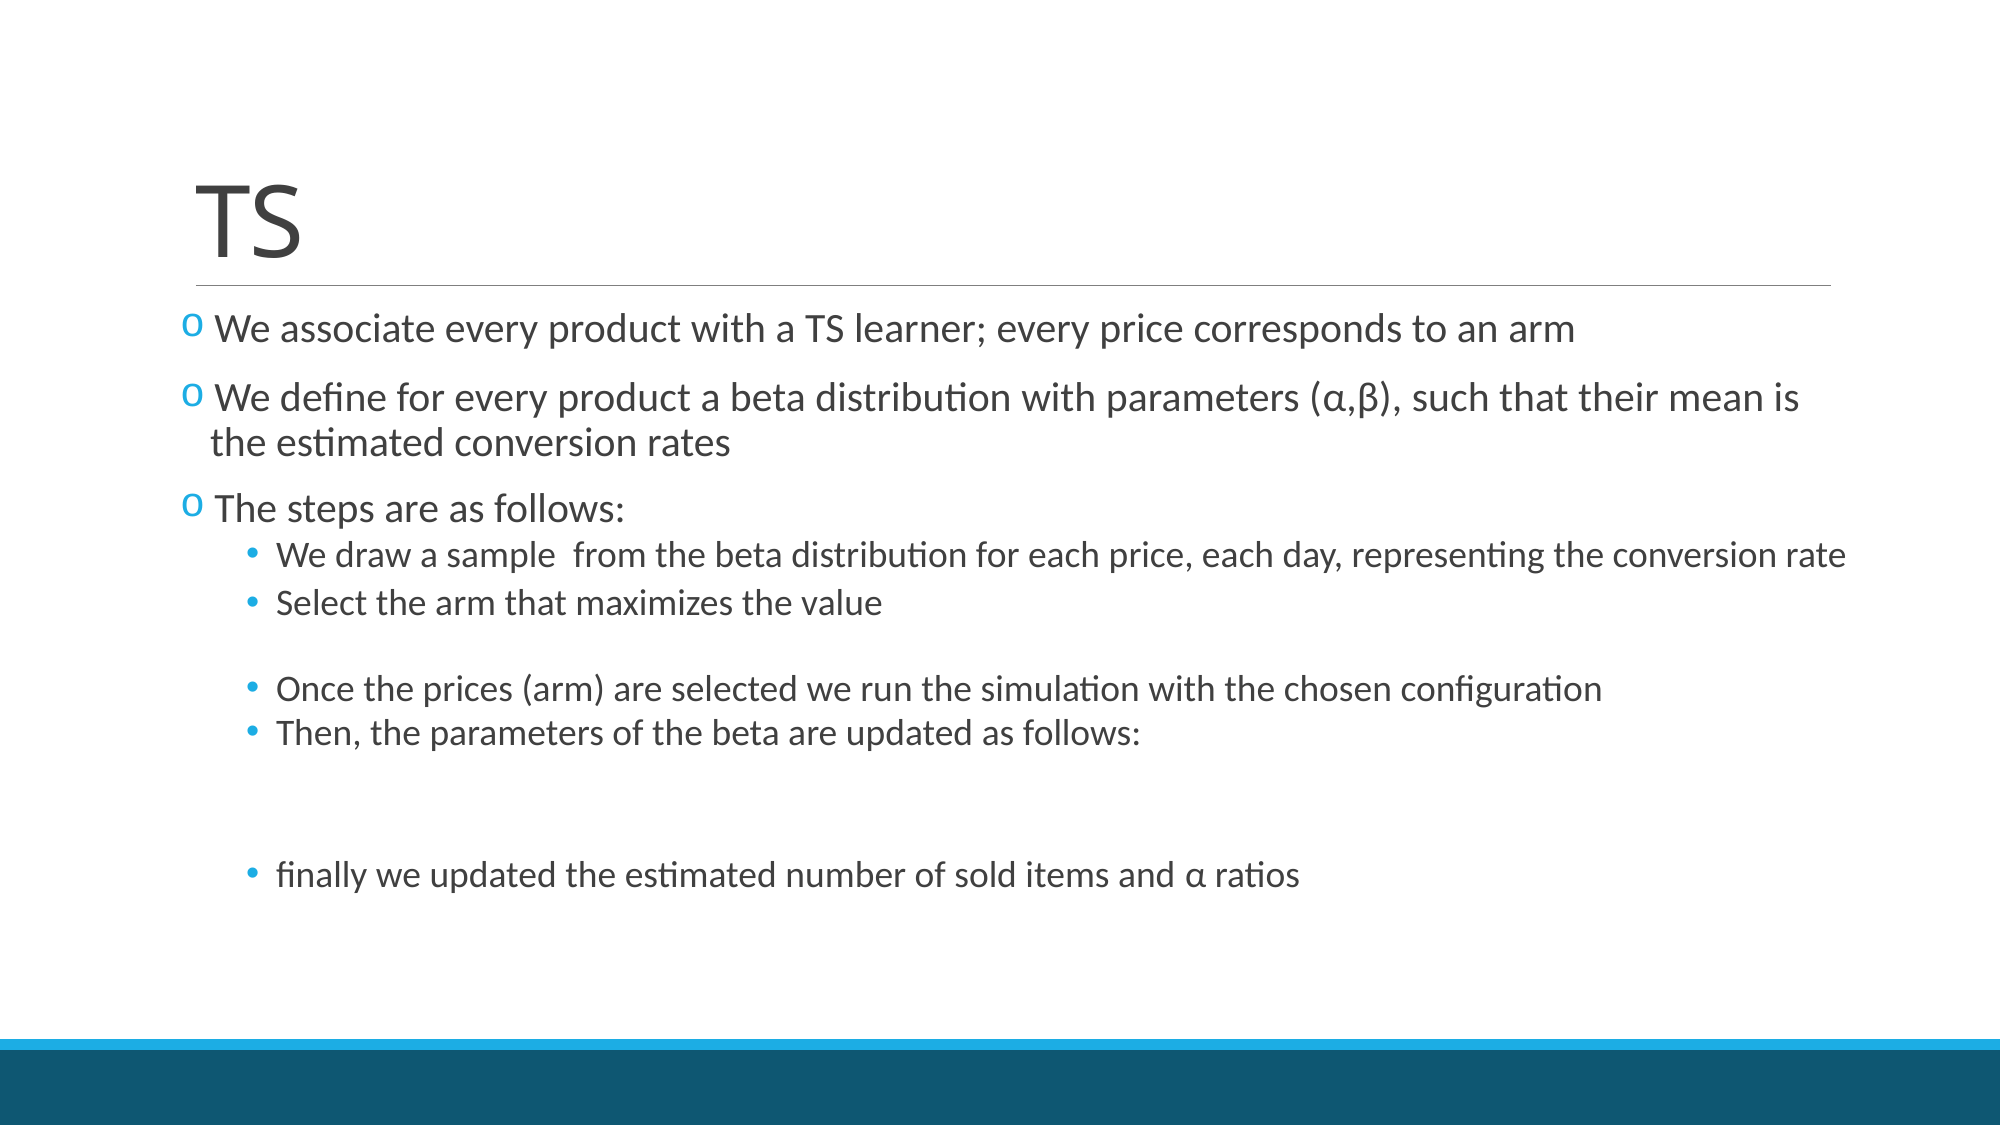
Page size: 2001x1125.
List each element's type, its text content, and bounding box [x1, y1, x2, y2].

list We associate every product with a TS learner; every price corresponds to an arm We define for every product a beta distribution with parameters (α,β), such that their mean is the estimated conversion rates The steps are as follows: We draw a sample from the beta distribution for each price, each day, representing the conversion rate Select the arm that maximizes the value Once the prices (arm) are selected we run the simulation with the chosen configuration Then, the parameters of the beta are updated as follows: finally we updated the estimated number of sold items and α ratios [180, 302, 1852, 963]
title TS [180, 47, 1831, 286]
